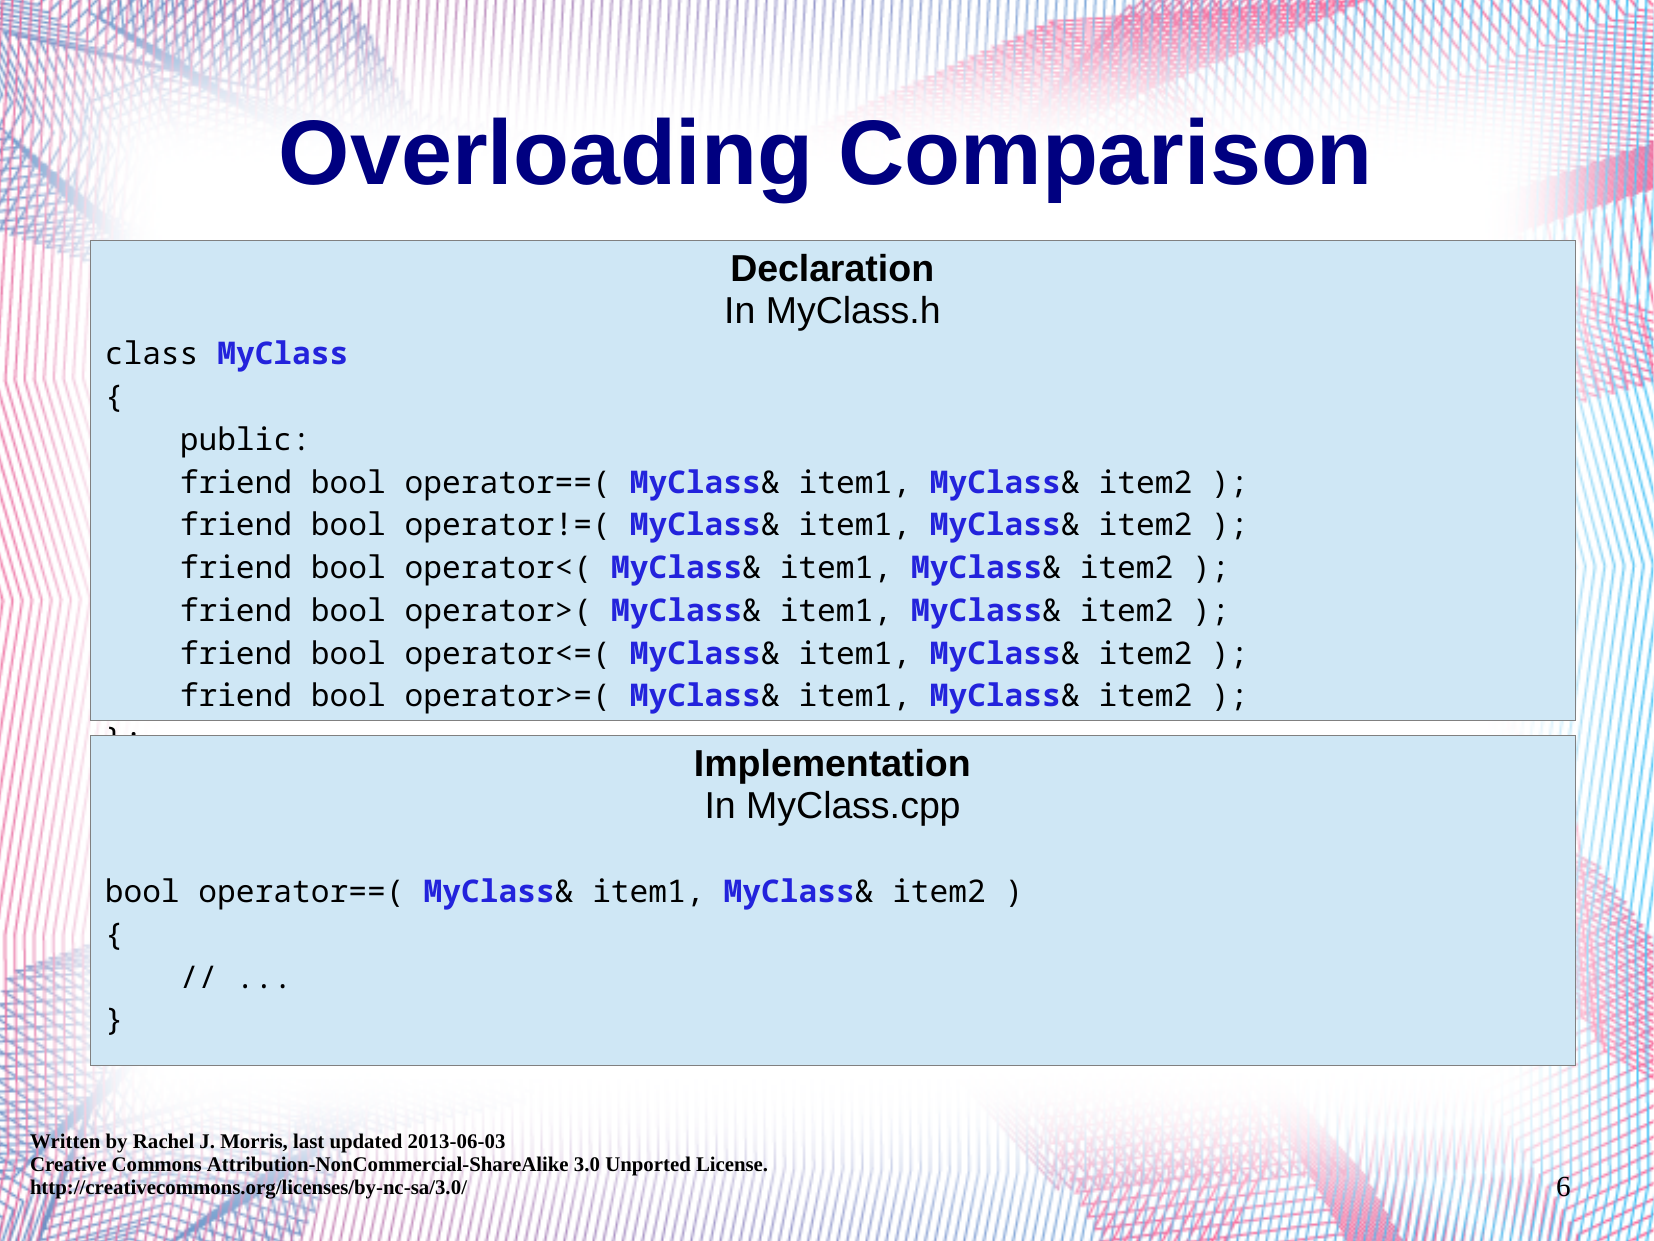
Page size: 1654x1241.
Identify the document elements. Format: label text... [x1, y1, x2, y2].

text_box Implementation In MyClass.cpp bool operator==( MyClass& item1, MyClass& item2 ) { // ... } [90, 735, 1576, 1066]
title Overloading Comparison [82, 49, 1571, 257]
text_box Declaration In MyClass.h class MyClass { public: friend bool operator==( MyClass& item1, MyClass& item2 ); friend bool operator!=( MyClass& item1, MyClass& item2 ); friend bool operator<( MyClass& item1, MyClass& item2 ); friend bool operator>( MyClass& item1, MyClass& item2 ); friend bool operator<=( MyClass& item1, MyClass& item2 ); friend bool operator>=( MyClass& item1, MyClass& item2 ); }; [90, 240, 1576, 721]
picture [0, 0, 1654, 1241]
